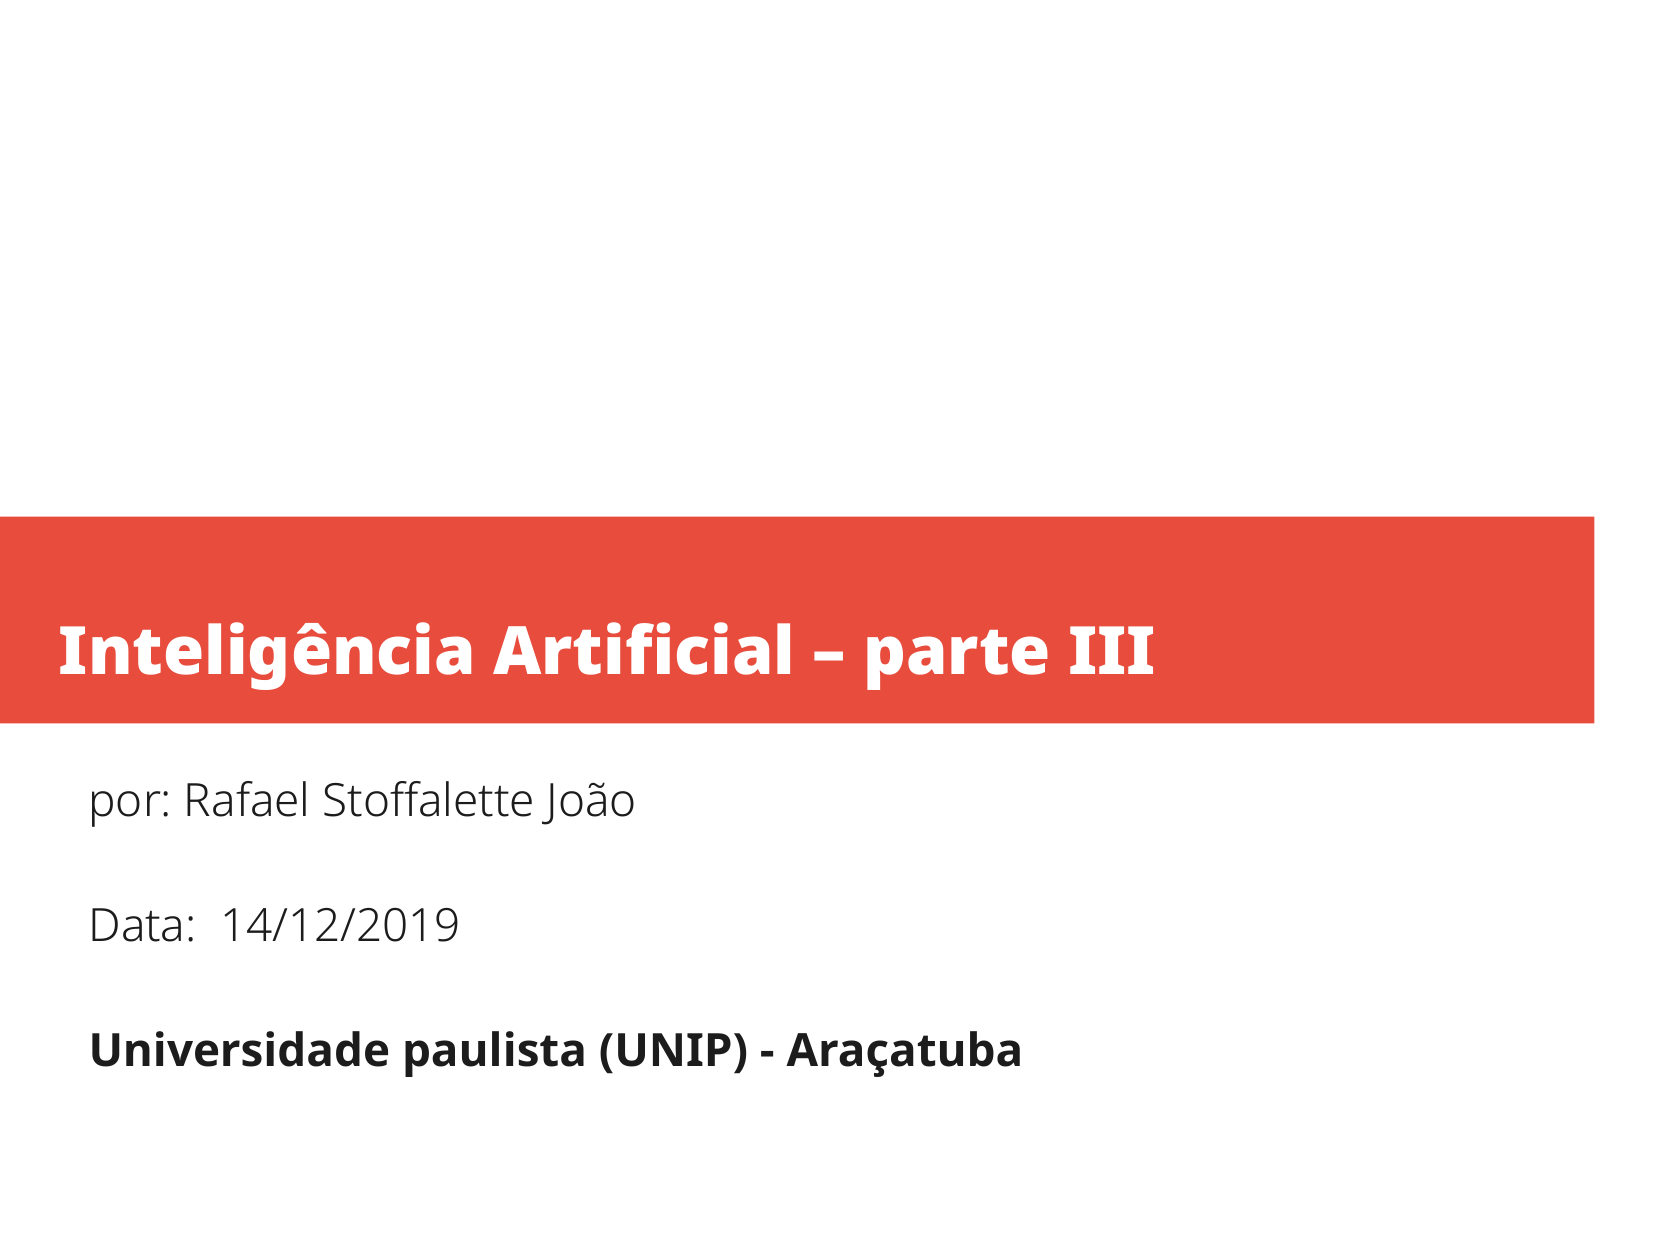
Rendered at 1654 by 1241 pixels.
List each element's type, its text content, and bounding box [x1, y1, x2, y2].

subtitle por: Rafael Stoffalette João Data: 14/12/2019 Universidade paulista (UNIP) - Araçatuba [88, 767, 1595, 1182]
title Inteligência Artificial – parte III [59, 546, 1595, 694]
